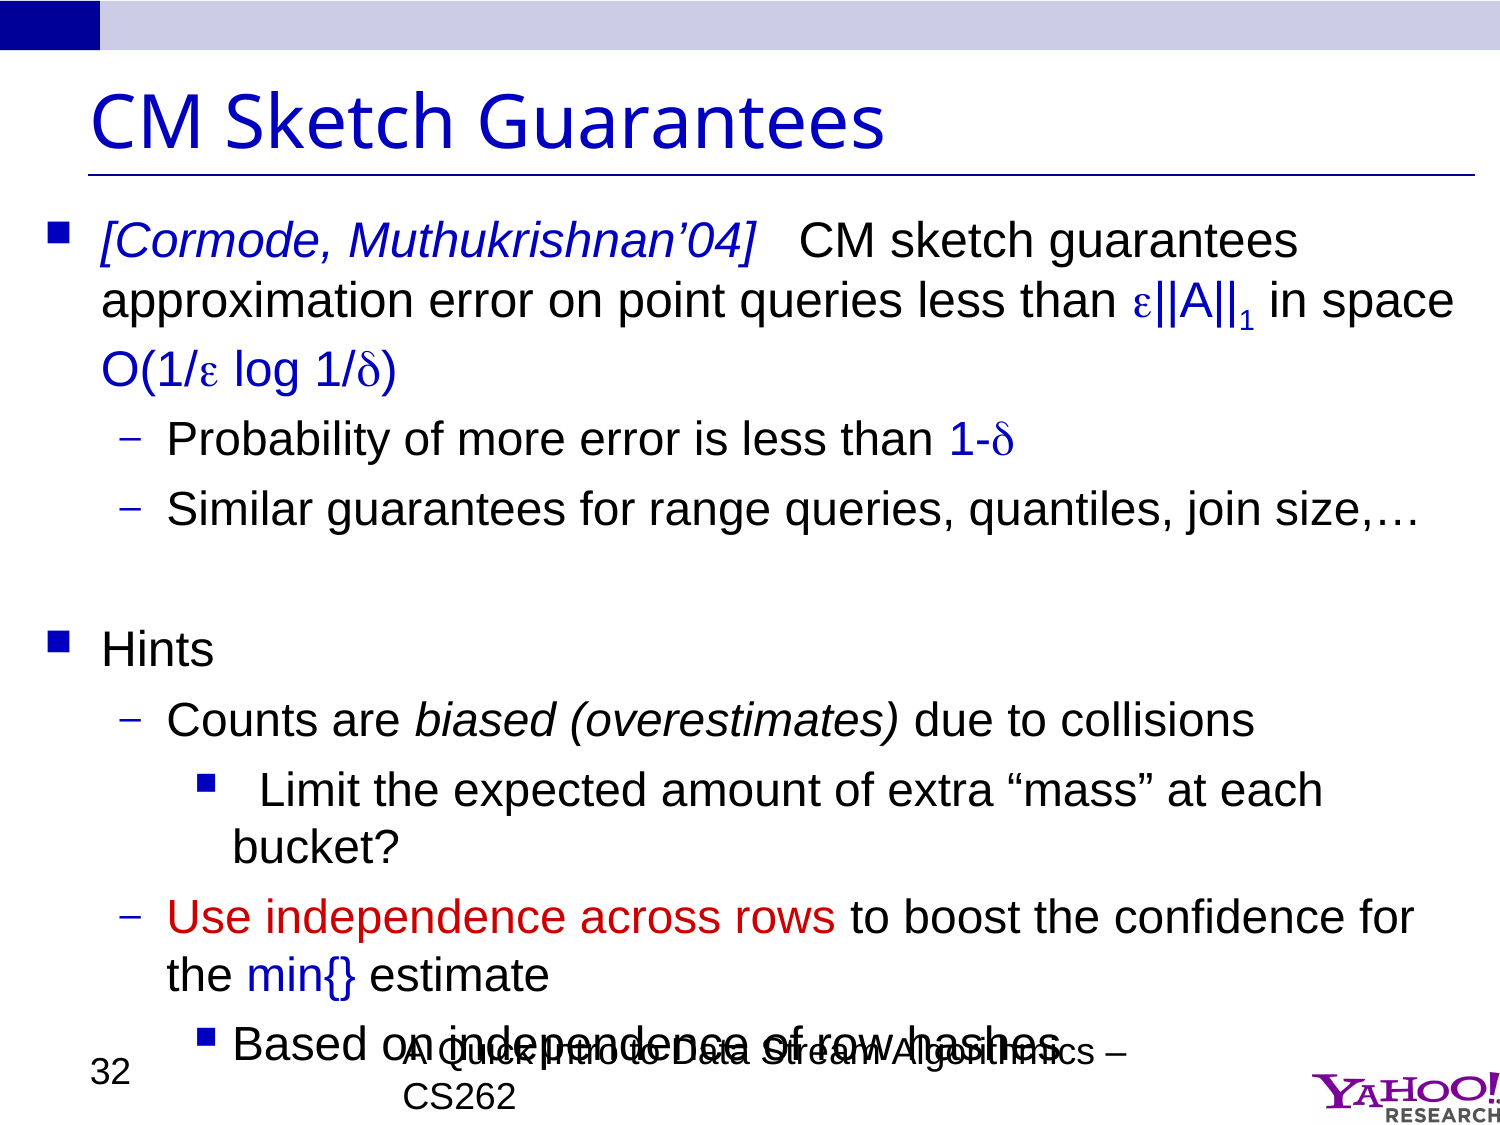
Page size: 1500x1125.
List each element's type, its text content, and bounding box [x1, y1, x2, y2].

title CM Sketch Guarantees [75, 50, 1500, 188]
picture [1312, 1097, 1500, 1125]
list [Cormode, Muthukrishnan’04] CM sketch guarantees approximation error on point queries less than ||A||1 in space O(1/ log 1/) Probability of more error is less than 1- Similar guarantees for range queries, quantiles, join size,… Hints Counts are biased (overestimates) due to collisions Limit the expected amount of extra “mass” at each bucket? Use independence across rows to boost the confidence for the min{} estimate Based on independence of row hashes [29, 200, 1500, 1097]
